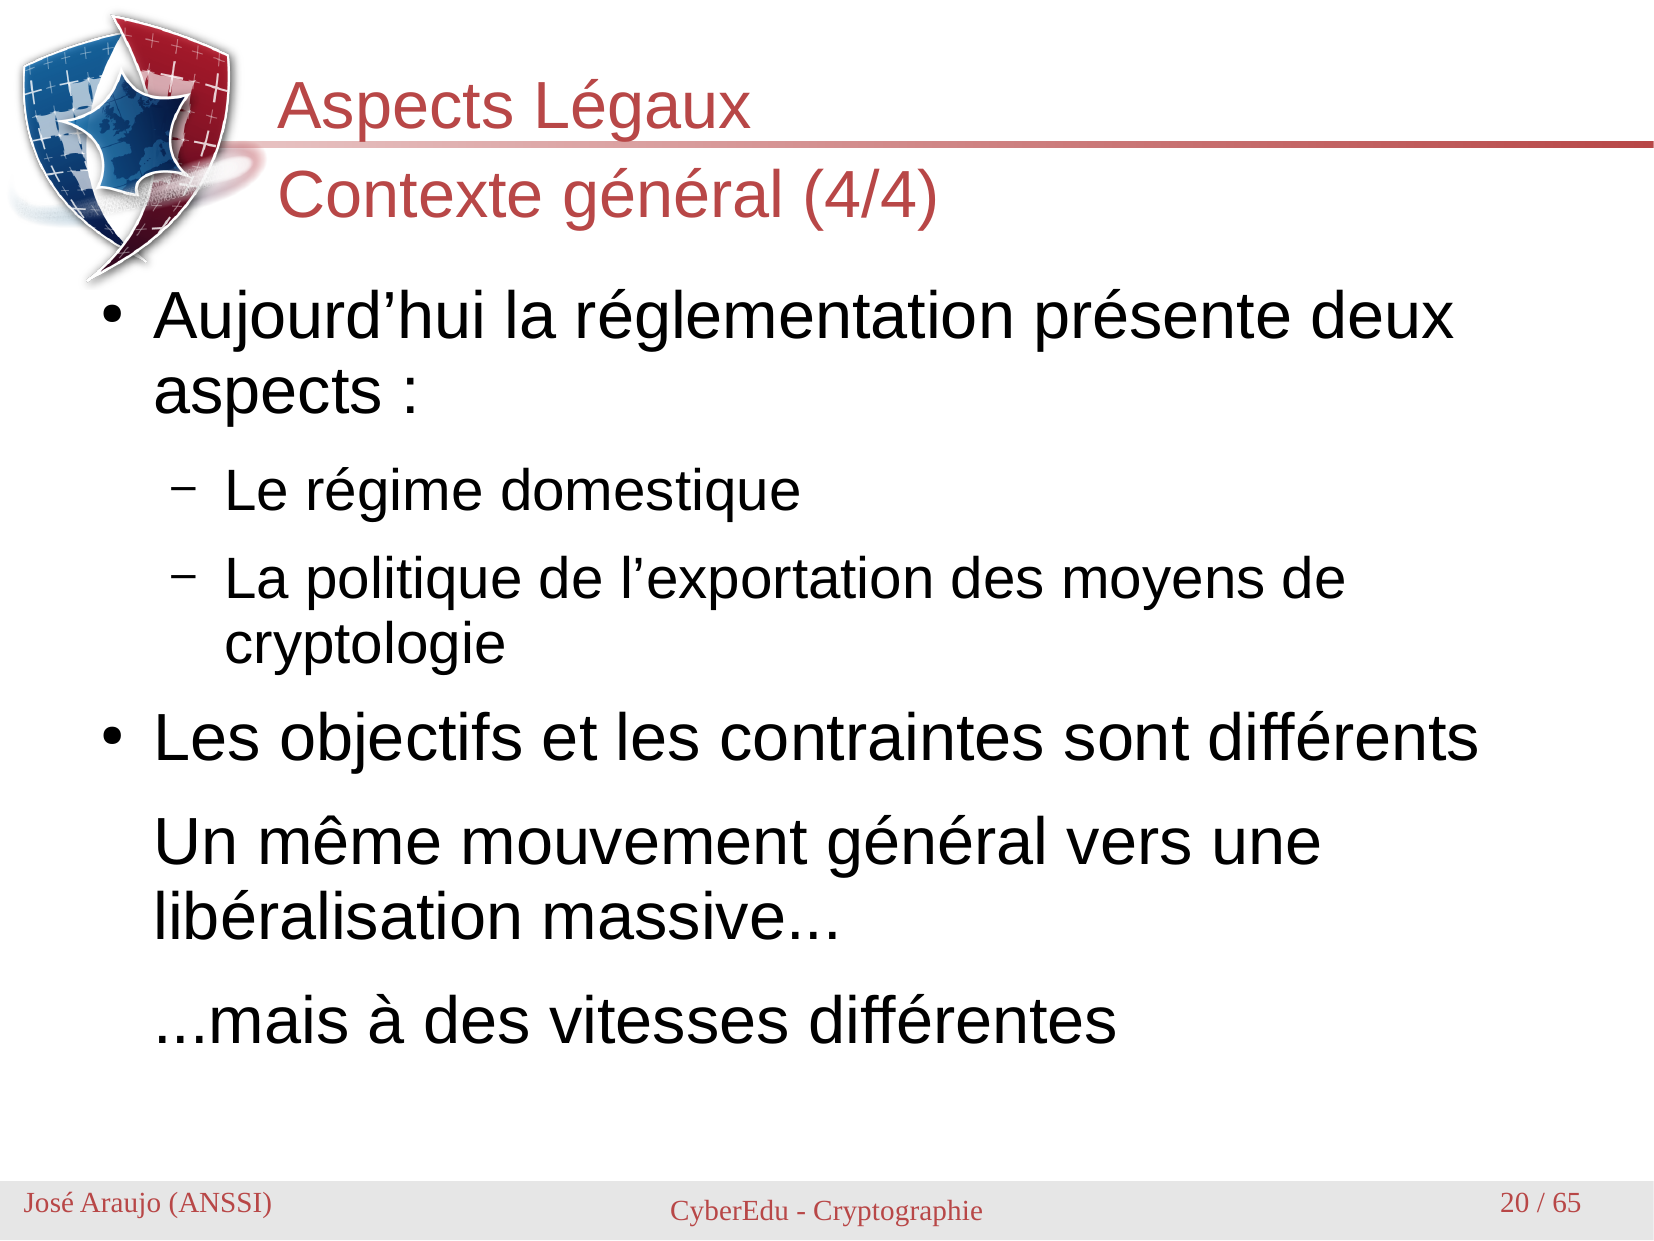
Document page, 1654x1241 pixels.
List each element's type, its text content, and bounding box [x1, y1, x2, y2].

picture [0, 0, 272, 290]
list Aujourd’hui la réglementation présente deux aspects : Le régime domestique La politique de l’exportation des moyens de cryptologie Les objectifs et les contraintes sont différents Un même mouvement général vers une libéralisation massive... ...mais à des vitesses différentes [82, 278, 1595, 1170]
title Aspects Légaux Contexte général (4/4) [277, 49, 1642, 237]
